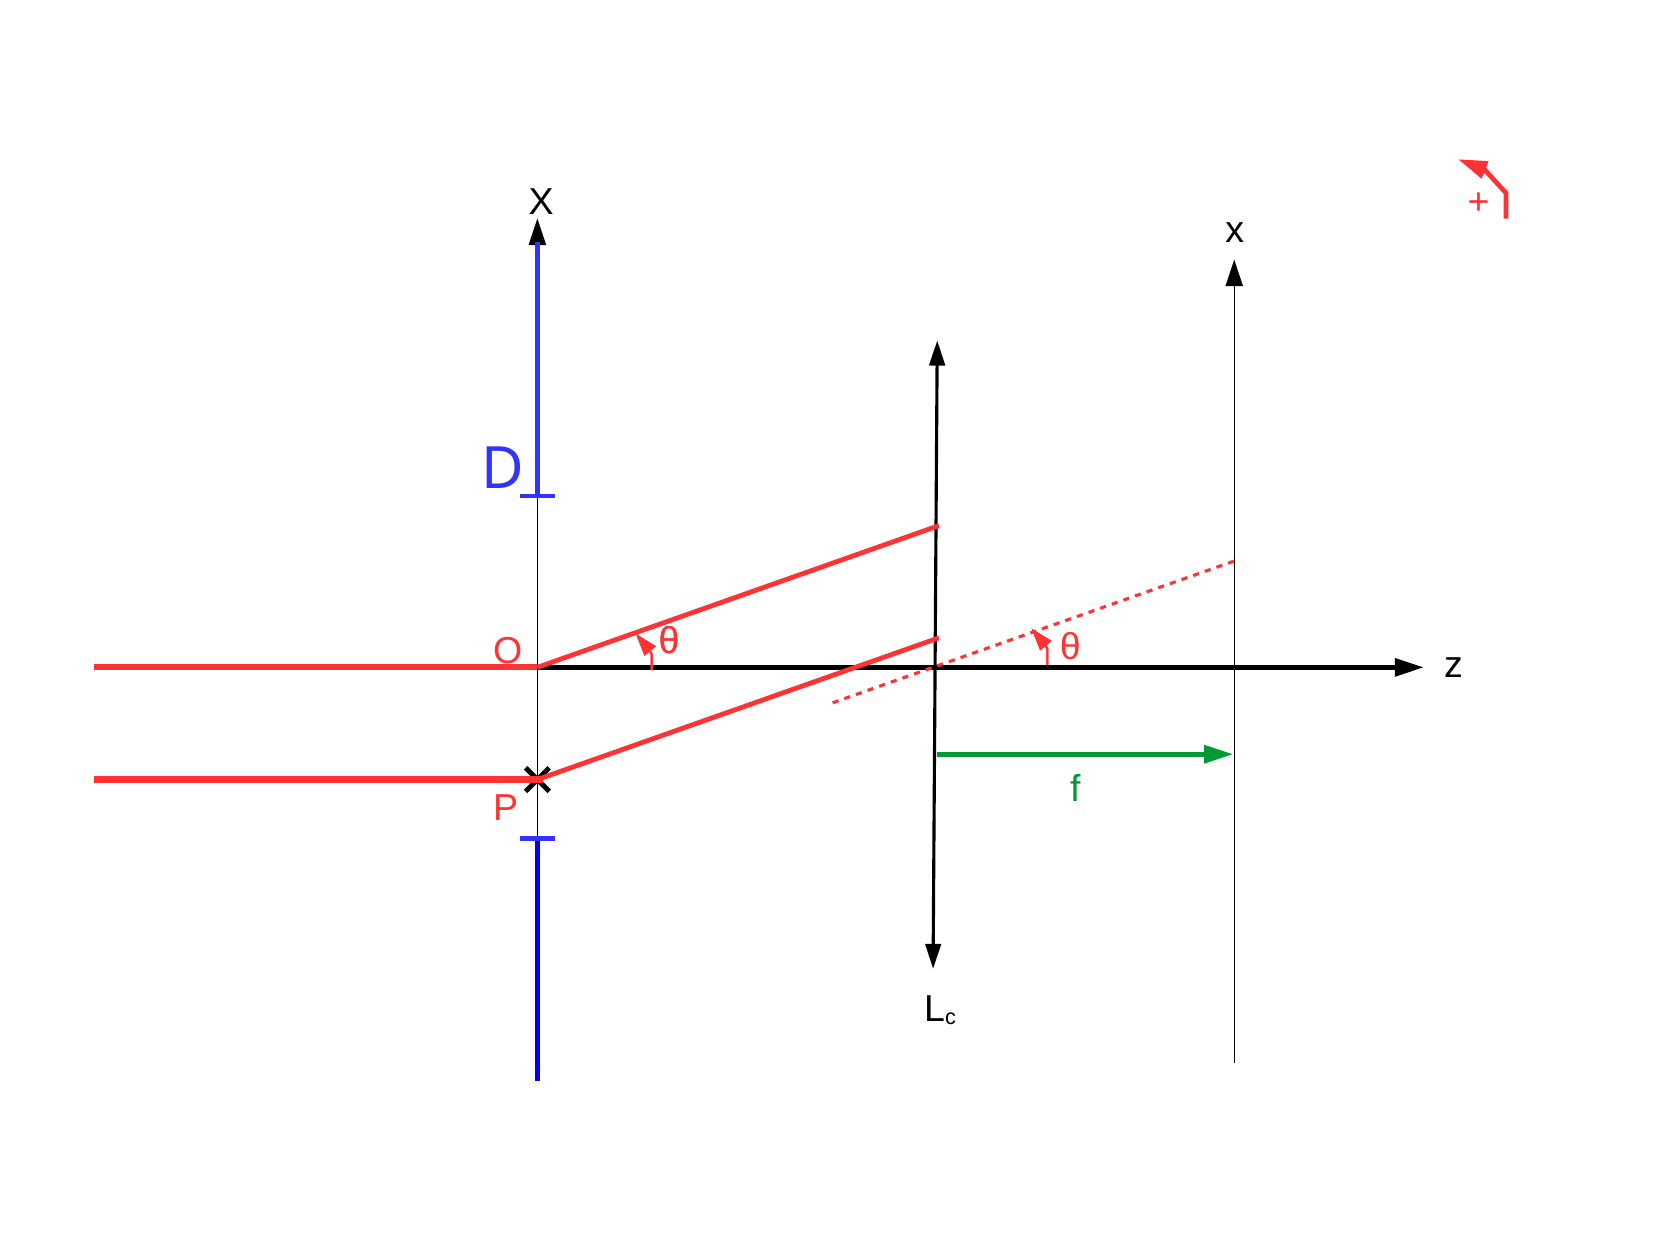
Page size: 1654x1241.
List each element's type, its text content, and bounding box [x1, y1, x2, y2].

text_box θ [643, 611, 691, 669]
text_box θ [1045, 618, 1093, 676]
text_box Lc [909, 980, 1004, 1050]
text_box O [478, 622, 526, 664]
text_box X [513, 173, 585, 231]
text_box O [478, 670, 526, 680]
text_box + [1452, 173, 1501, 231]
text_box x [1210, 200, 1282, 263]
text_box z [1429, 635, 1489, 693]
text_box D [540, 419, 550, 494]
text_box f [1055, 760, 1127, 817]
text_box D [466, 419, 550, 499]
text_box P [478, 779, 550, 837]
